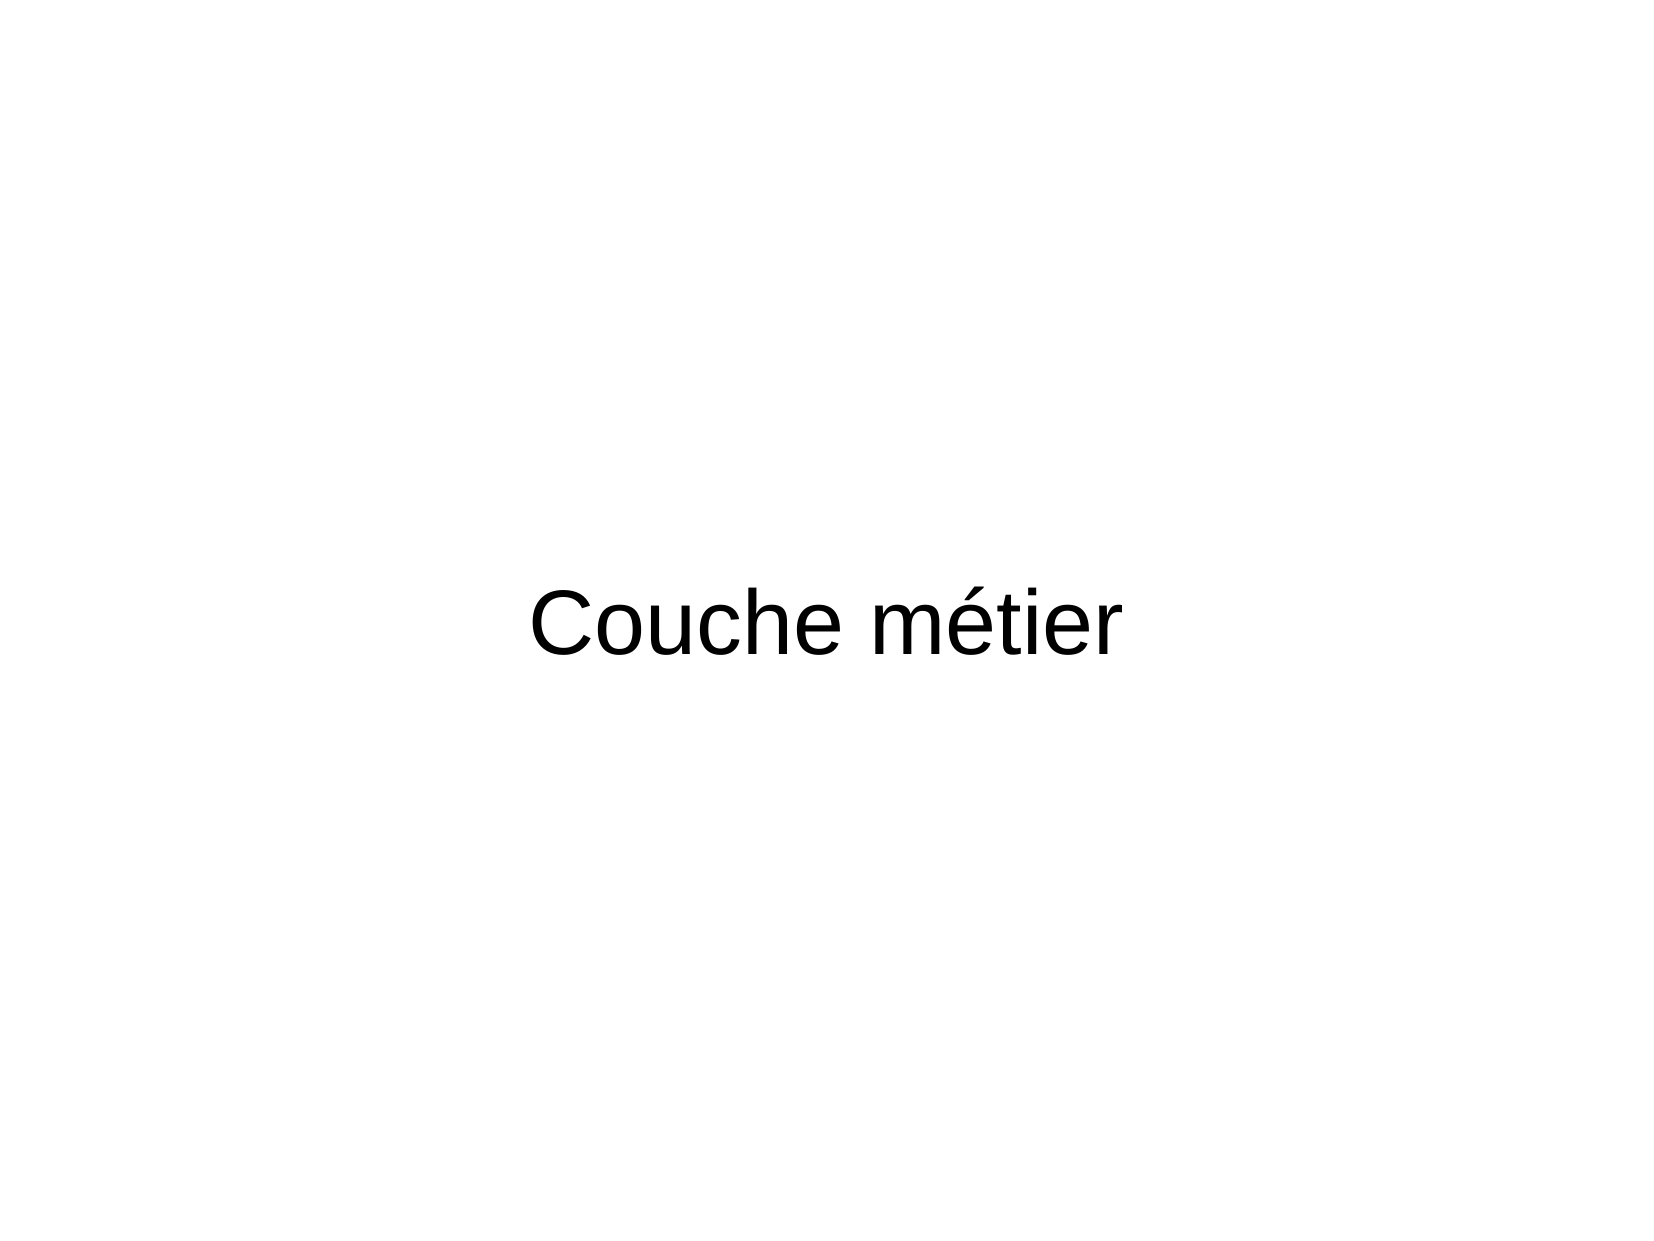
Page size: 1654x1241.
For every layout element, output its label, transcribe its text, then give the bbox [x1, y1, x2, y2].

title Couche métier [82, 519, 1571, 727]
